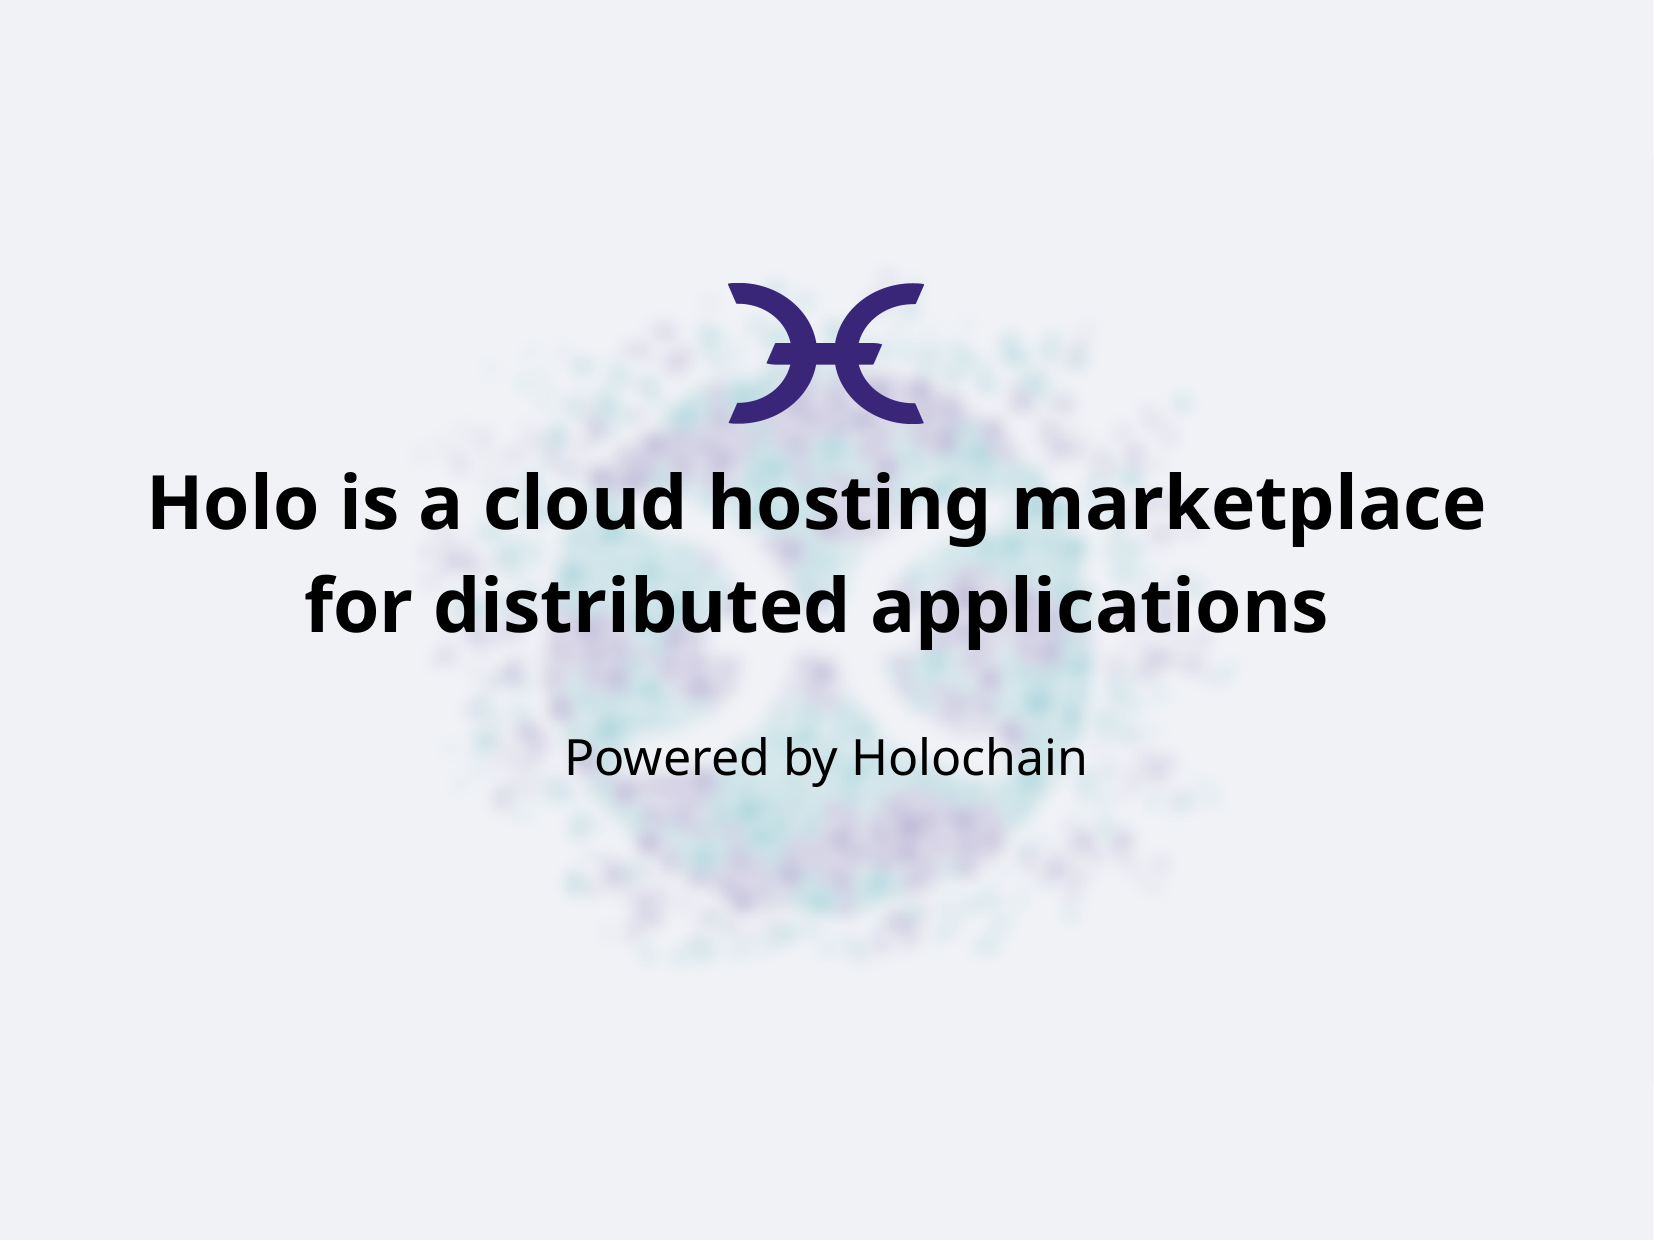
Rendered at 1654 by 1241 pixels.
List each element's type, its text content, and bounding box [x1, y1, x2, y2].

title Holo is a cloud hosting marketplace for distributed applications Powered by Holochain [82, 459, 1571, 782]
picture [0, 154, 1654, 1086]
